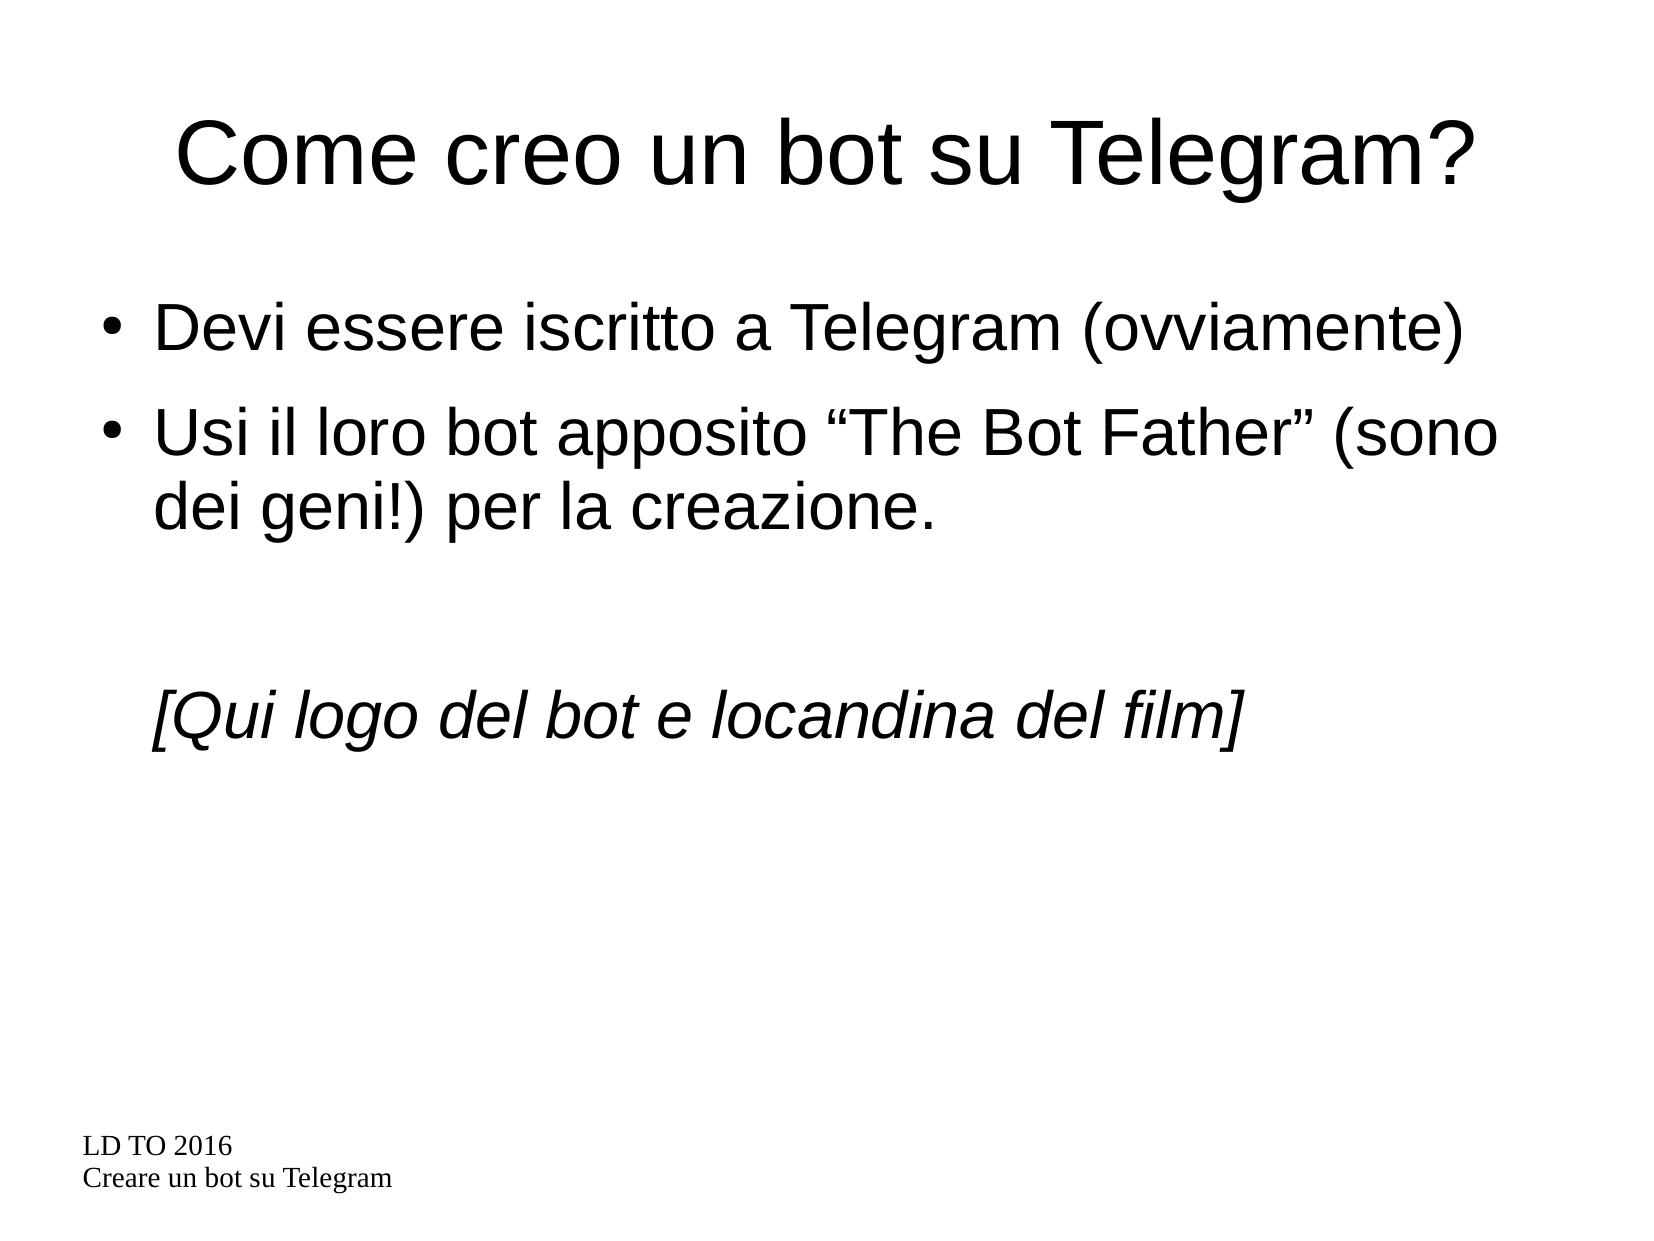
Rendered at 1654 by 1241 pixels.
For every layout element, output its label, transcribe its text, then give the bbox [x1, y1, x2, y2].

title Come creo un bot su Telegram? [82, 49, 1571, 257]
list Devi essere iscritto a Telegram (ovviamente) Usi il loro bot apposito “The Bot Father” (sono dei geni!) per la creazione. [Qui logo del bot e locandina del film] [82, 290, 1571, 1010]
